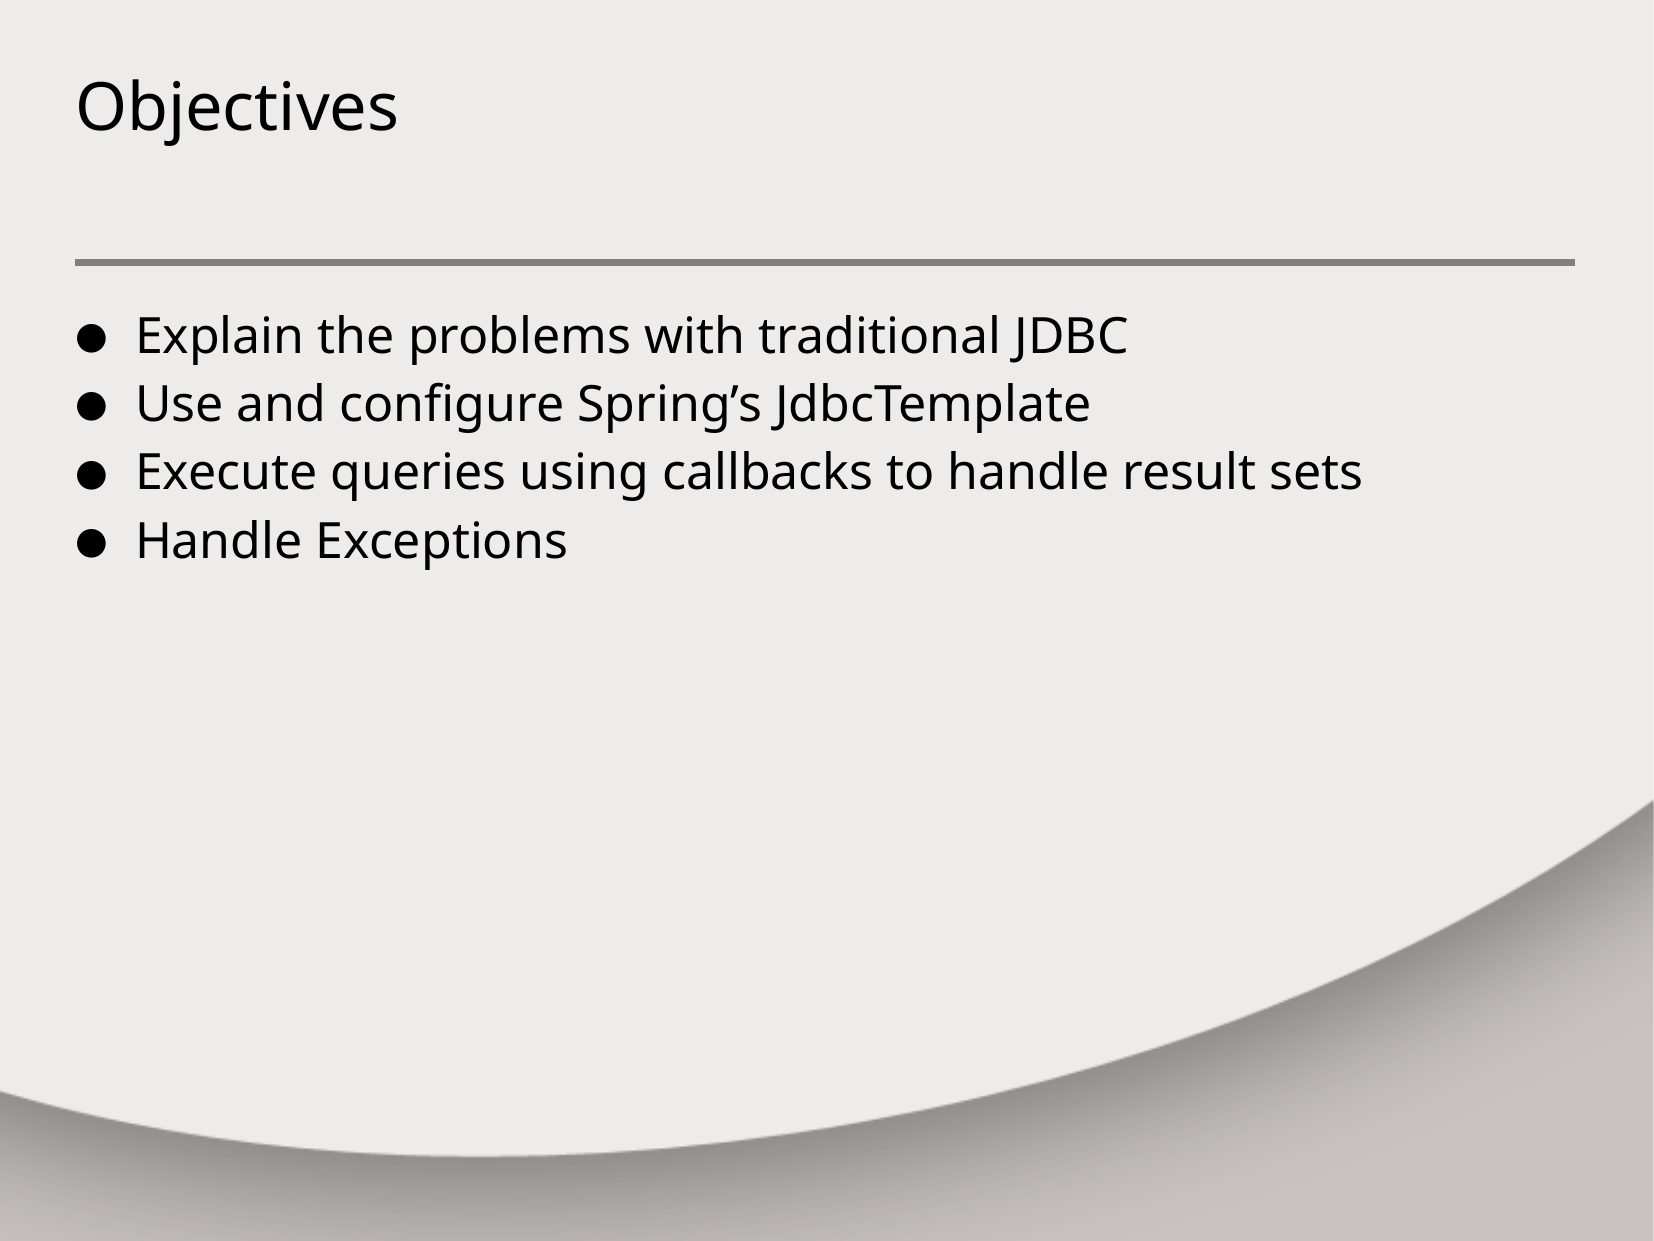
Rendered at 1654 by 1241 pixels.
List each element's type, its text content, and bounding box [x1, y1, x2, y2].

title Objectives [75, 75, 1576, 226]
picture [0, 0, 1654, 1241]
list Explain the problems with traditional JDBC Use and configure Spring’s JdbcTemplate Execute queries using callbacks to handle result sets Handle Exceptions [75, 300, 1576, 1163]
